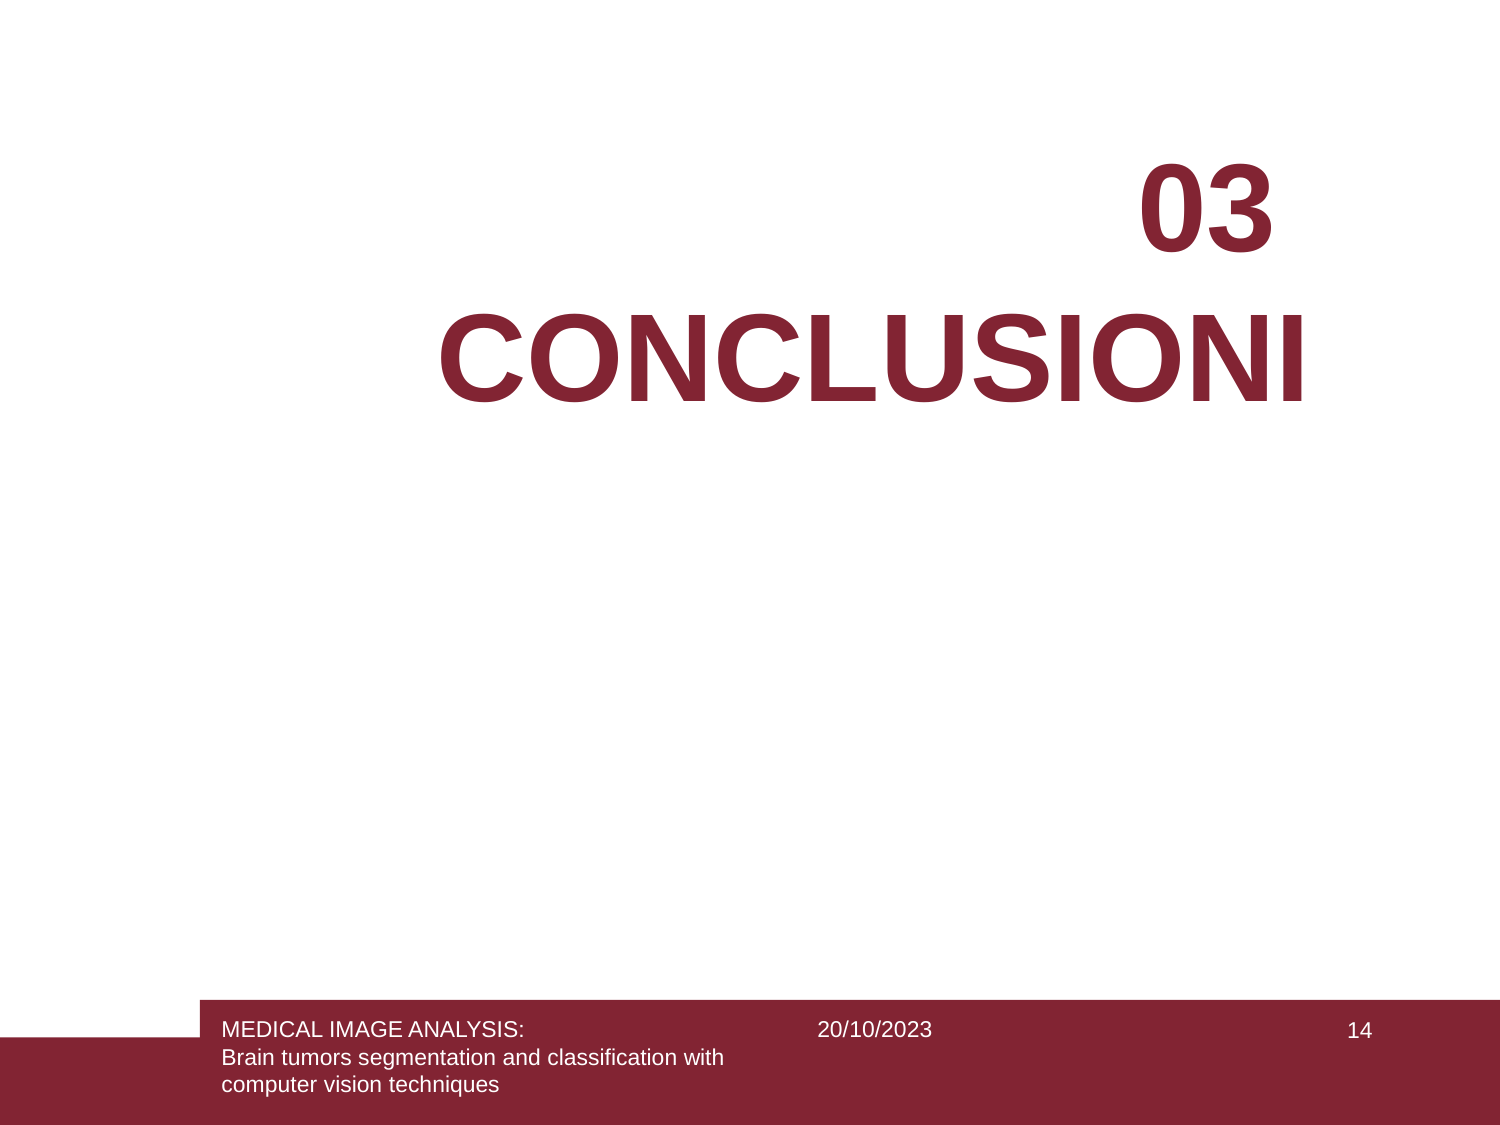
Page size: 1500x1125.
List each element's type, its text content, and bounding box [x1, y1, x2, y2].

title 03 CONCLUSIONI [185, 34, 1311, 427]
text_box MEDICAL IMAGE ANALYSIS: Brain tumors segmentation and classification with computer vision techniques [206, 1007, 768, 1105]
text_box 20/10/2023 [802, 1007, 1083, 1050]
slide_number <number> [1074, 1008, 1388, 1084]
